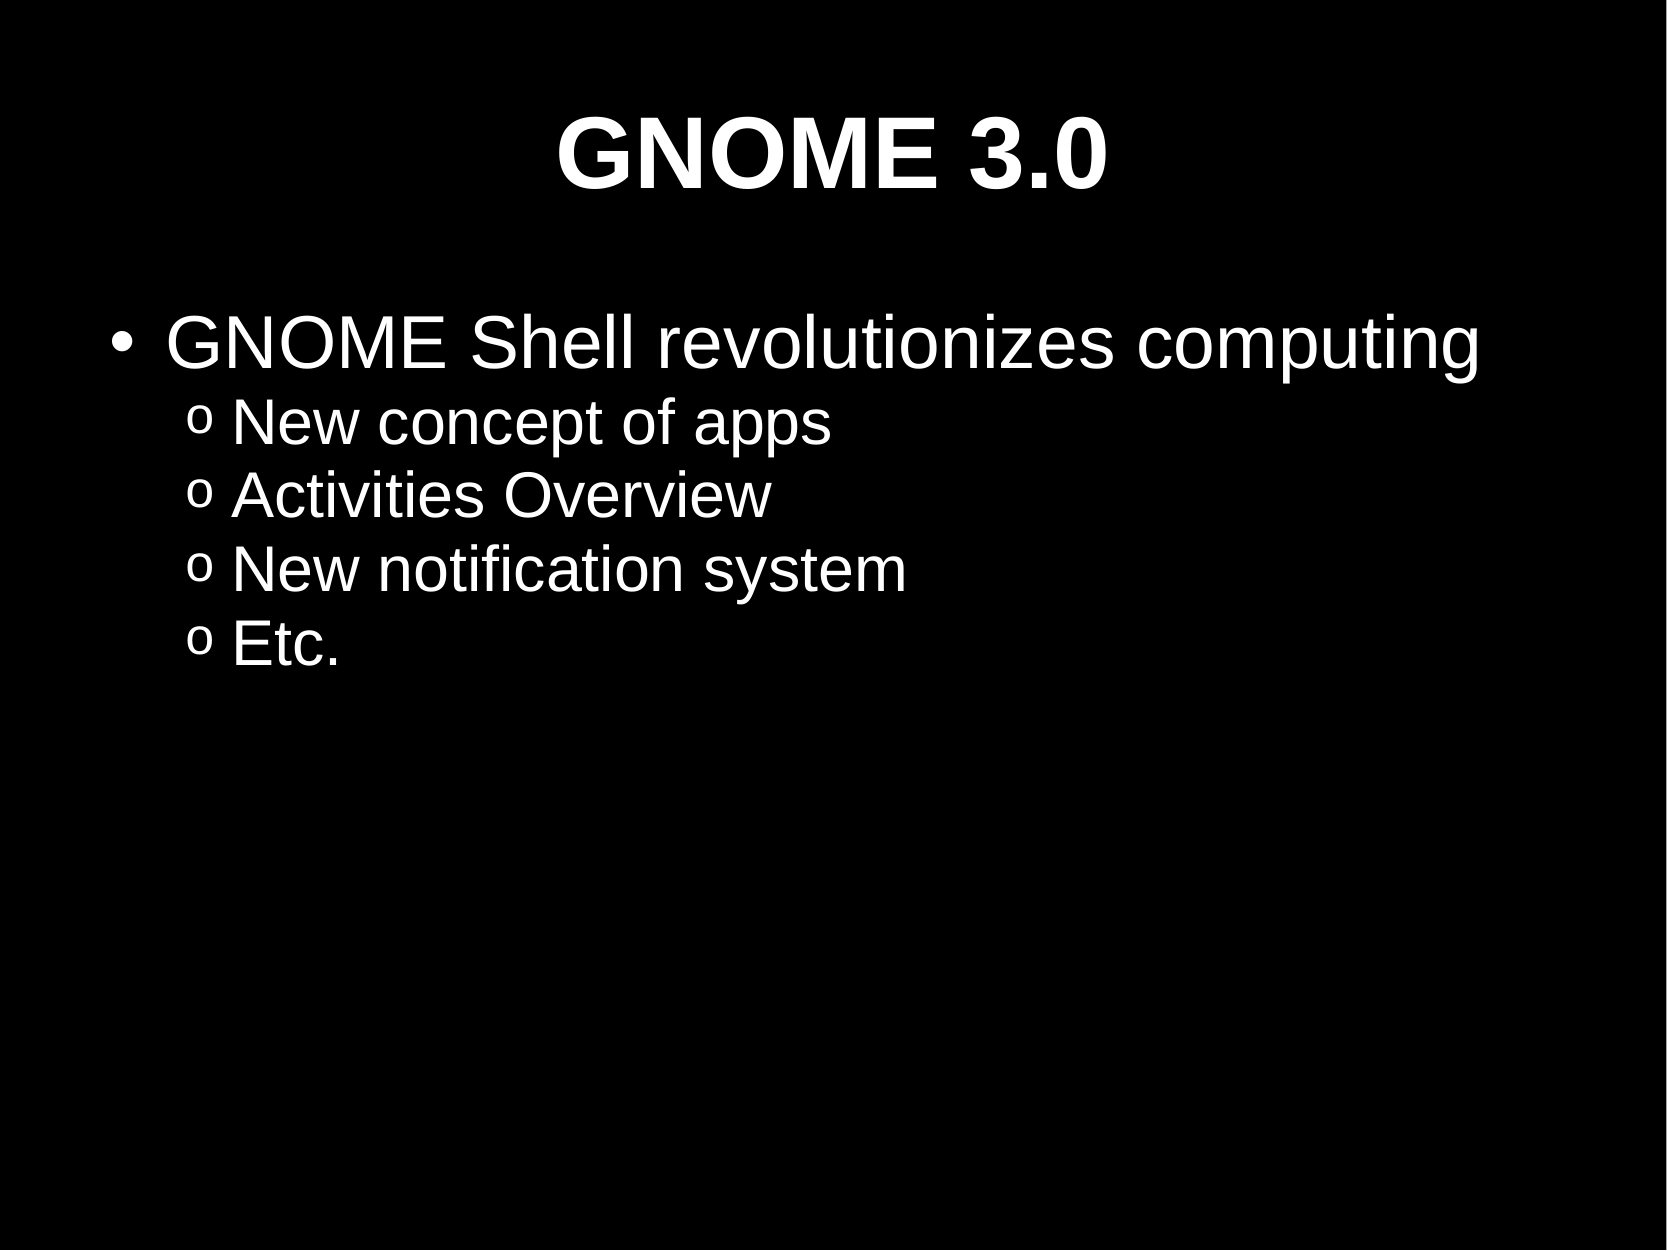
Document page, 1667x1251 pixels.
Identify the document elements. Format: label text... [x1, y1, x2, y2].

text_box GNOME 3.0 [90, 95, 1577, 213]
text_box GNOME Shell revolutionizes computing New concept of apps Activities Overview New notification system Etc. [90, 300, 1577, 680]
